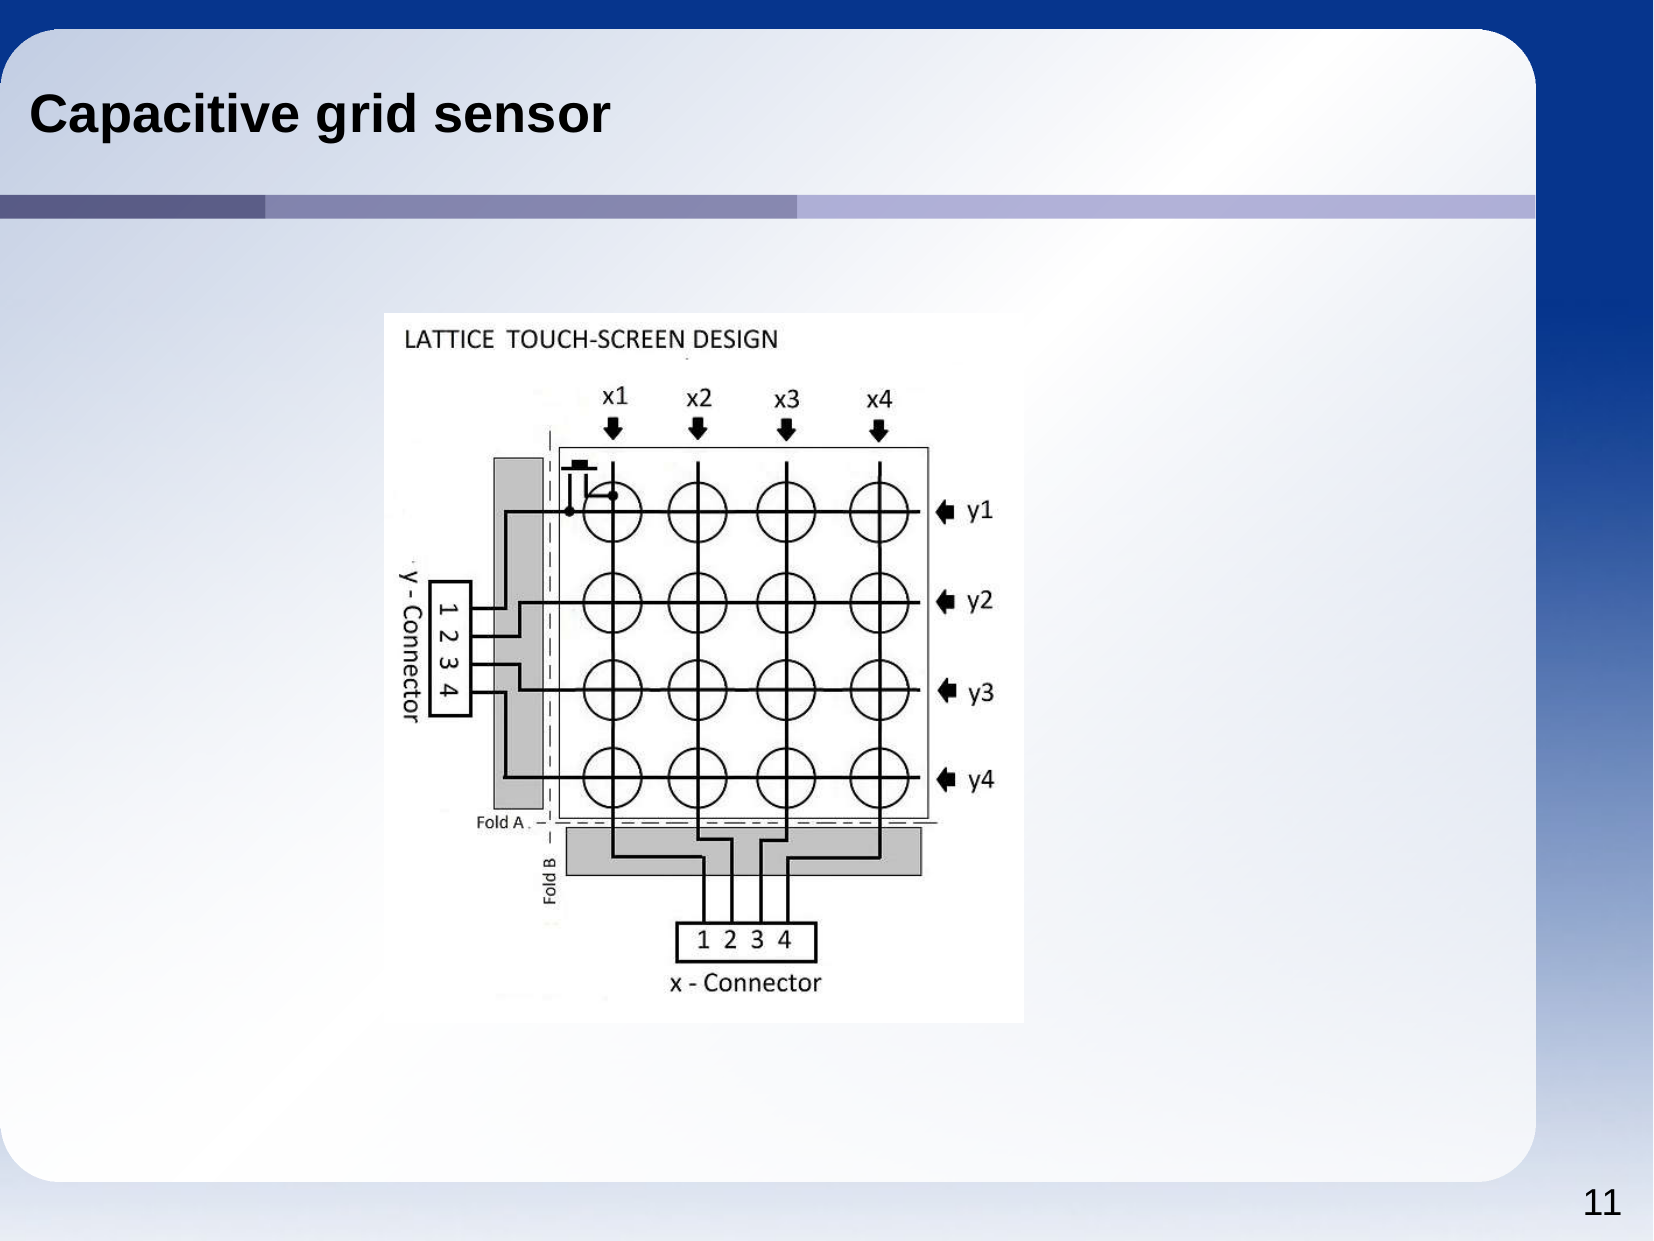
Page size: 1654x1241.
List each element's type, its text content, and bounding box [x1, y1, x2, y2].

picture [0, 0, 1654, 1241]
picture [384, 313, 1024, 1023]
title Capacitive grid sensor [29, 49, 1506, 178]
